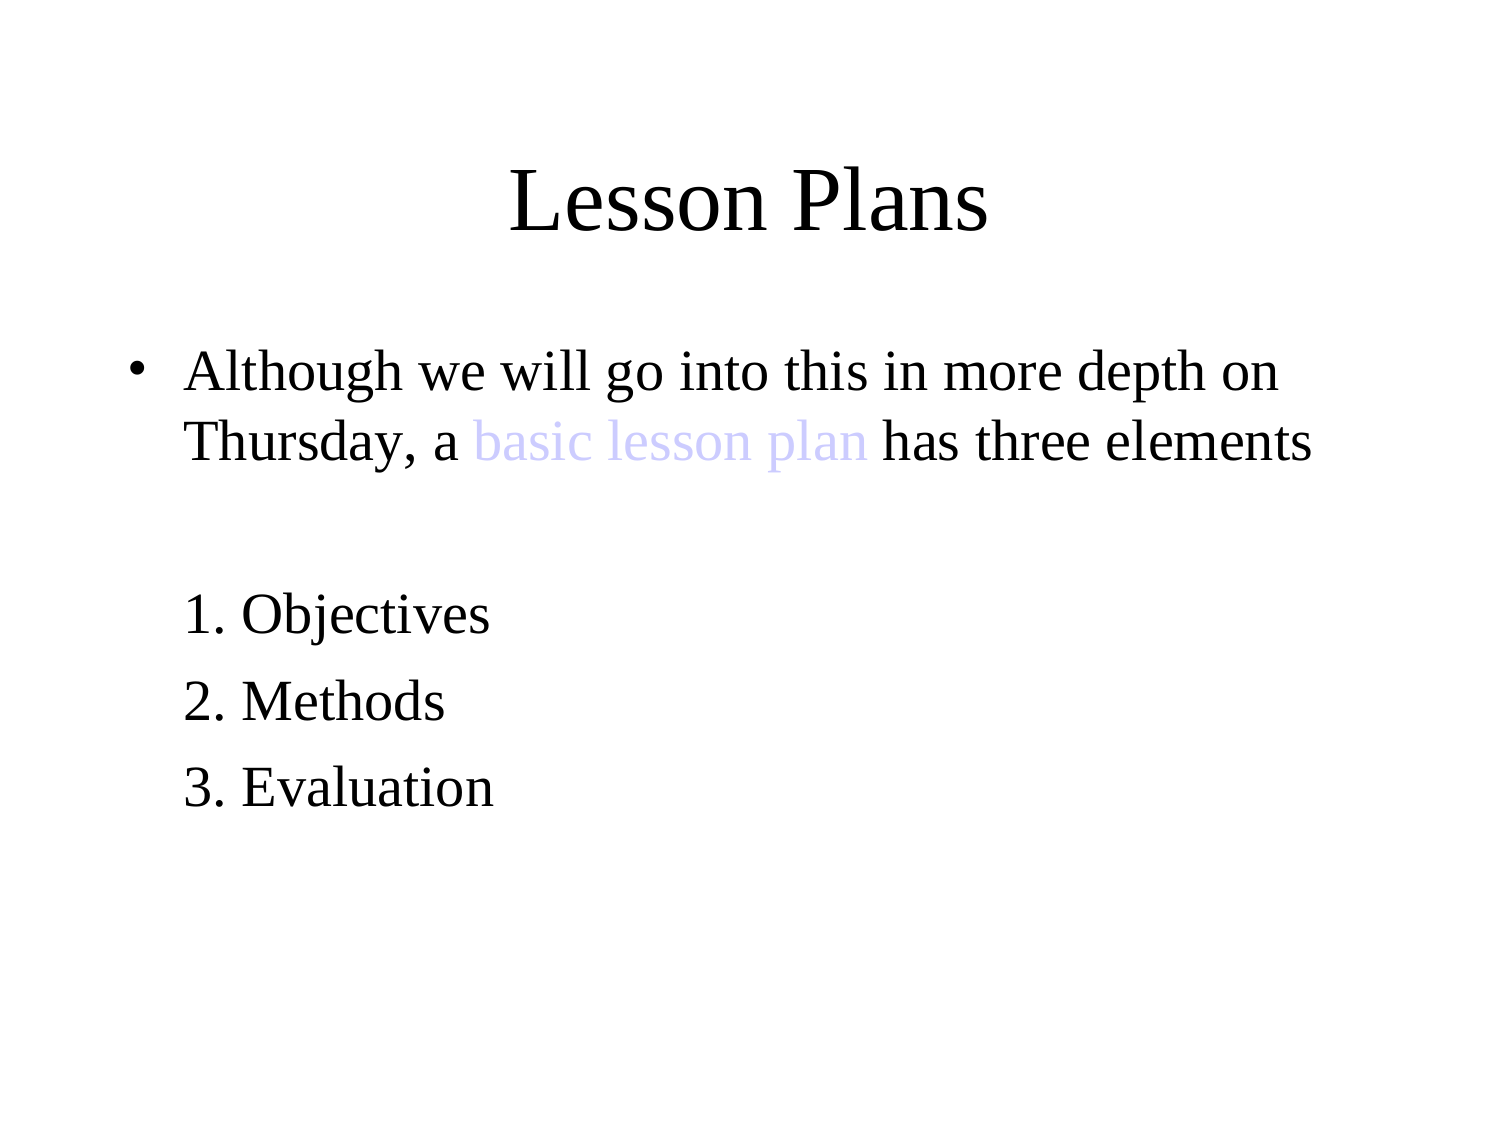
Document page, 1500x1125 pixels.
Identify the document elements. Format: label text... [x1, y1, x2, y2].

title Lesson Plans [112, 99, 1388, 288]
list Although we will go into this in more depth on Thursday, a basic lesson plan has three elements 1. Objectives 2. Methods 3. Evaluation [112, 324, 1388, 1000]
